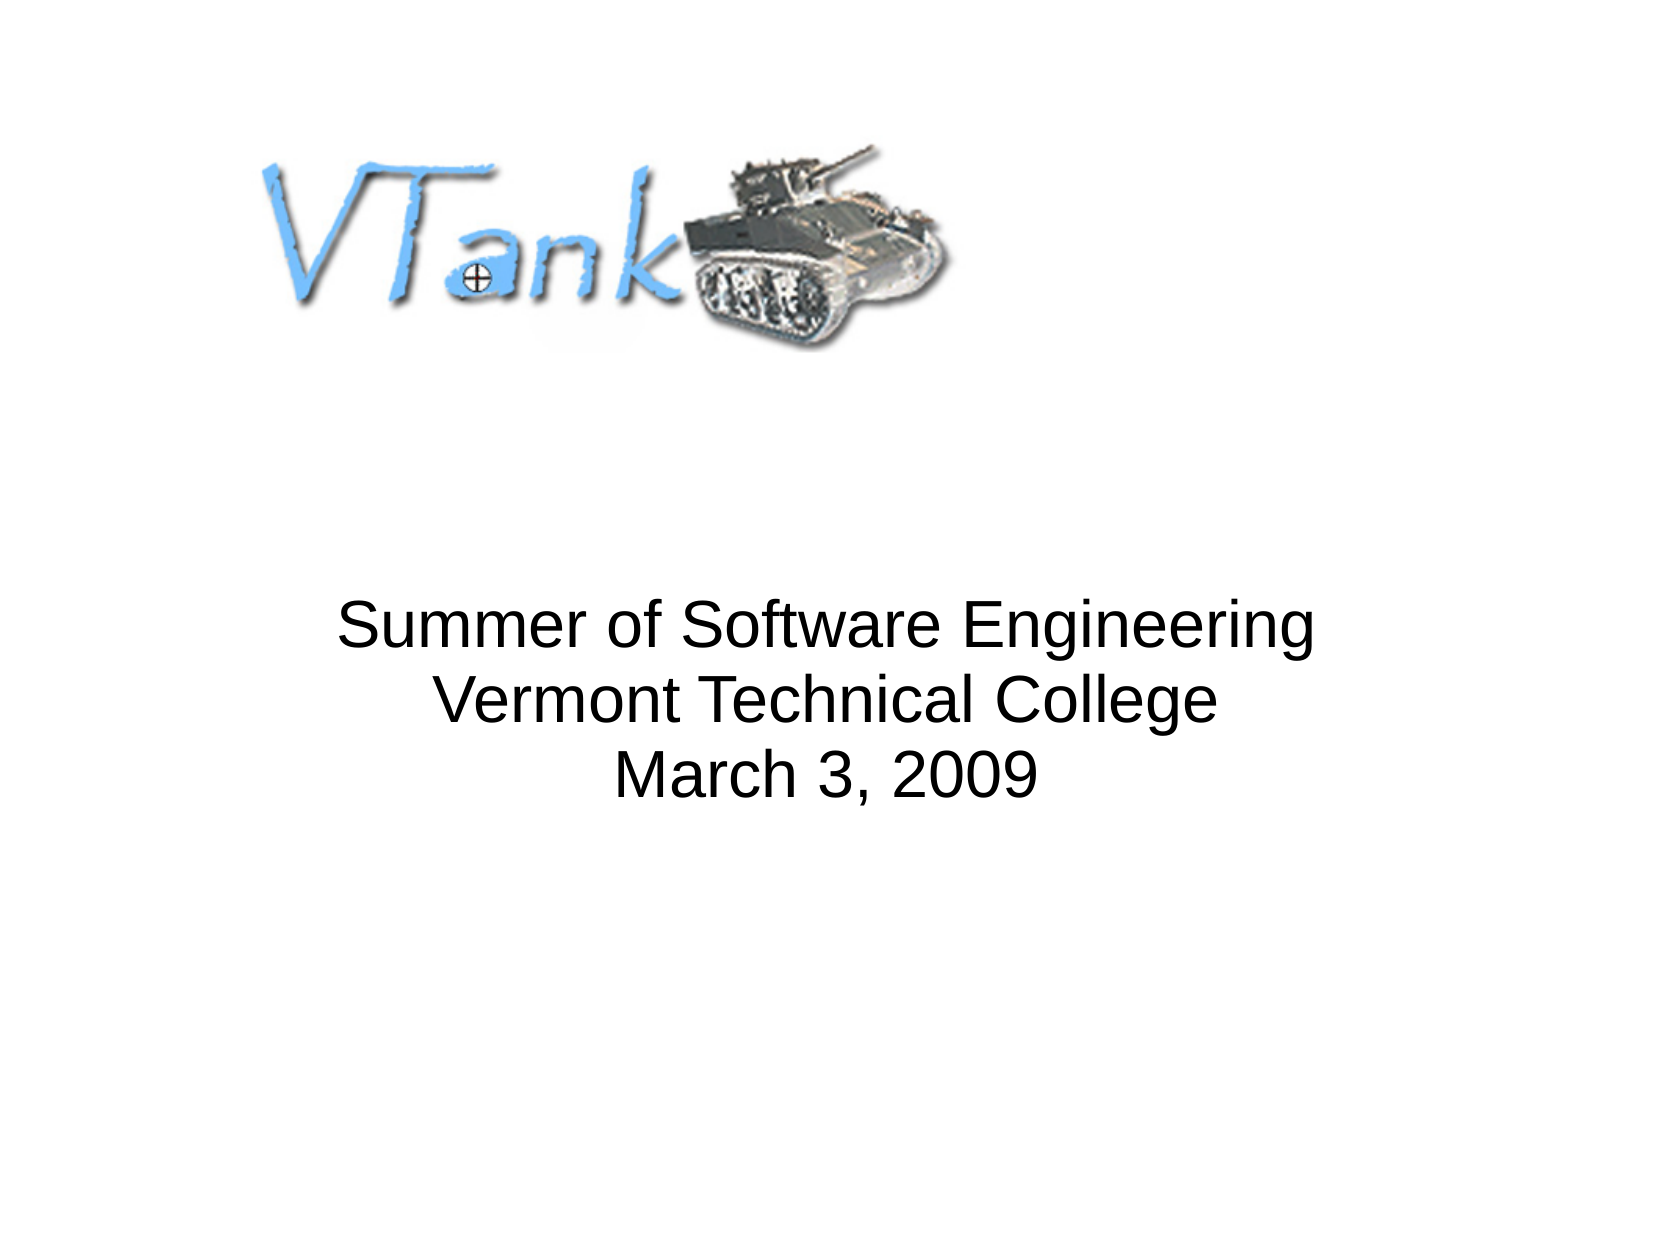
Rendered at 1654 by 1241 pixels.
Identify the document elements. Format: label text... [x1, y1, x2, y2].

picture [225, 134, 1227, 297]
subtitle Summer of Software Engineering Vermont Technical College March 3, 2009 [82, 297, 1571, 1102]
